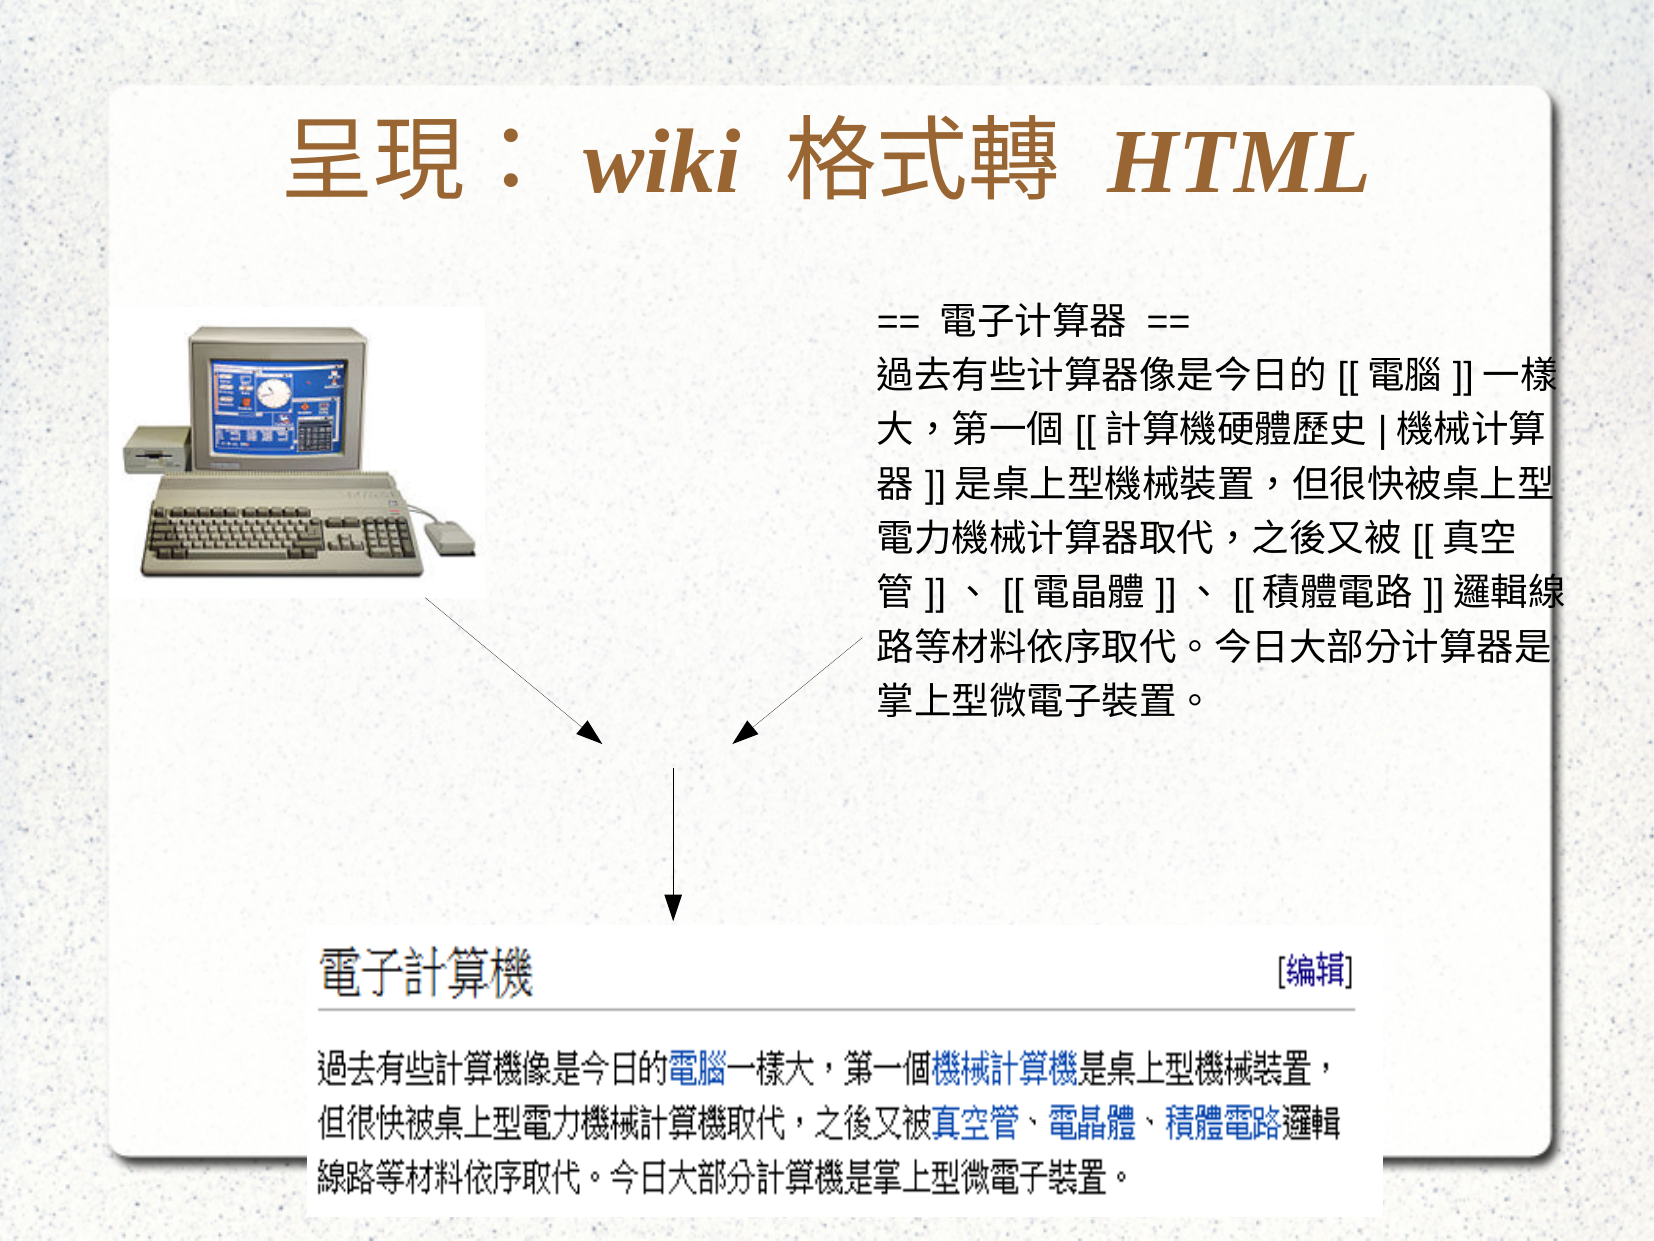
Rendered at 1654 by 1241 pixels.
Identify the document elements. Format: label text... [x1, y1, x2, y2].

text_box == 電子计算器 == 過去有些计算器像是今日的[[電腦]]一樣大，第一個[[計算機硬體歷史|機械计算器]]是桌上型機械裝置，但很快被桌上型電力機械计算器取代，之後又被[[真空管]]、[[電晶體]]、[[積體電路]]邏輯線路等材料依序取代。今日大部分计算器是掌上型微電子裝置。 [862, 283, 1590, 675]
title 呈現：wiki 格式轉 HTML [82, 49, 1571, 257]
picture [0, 0, 1654, 1241]
